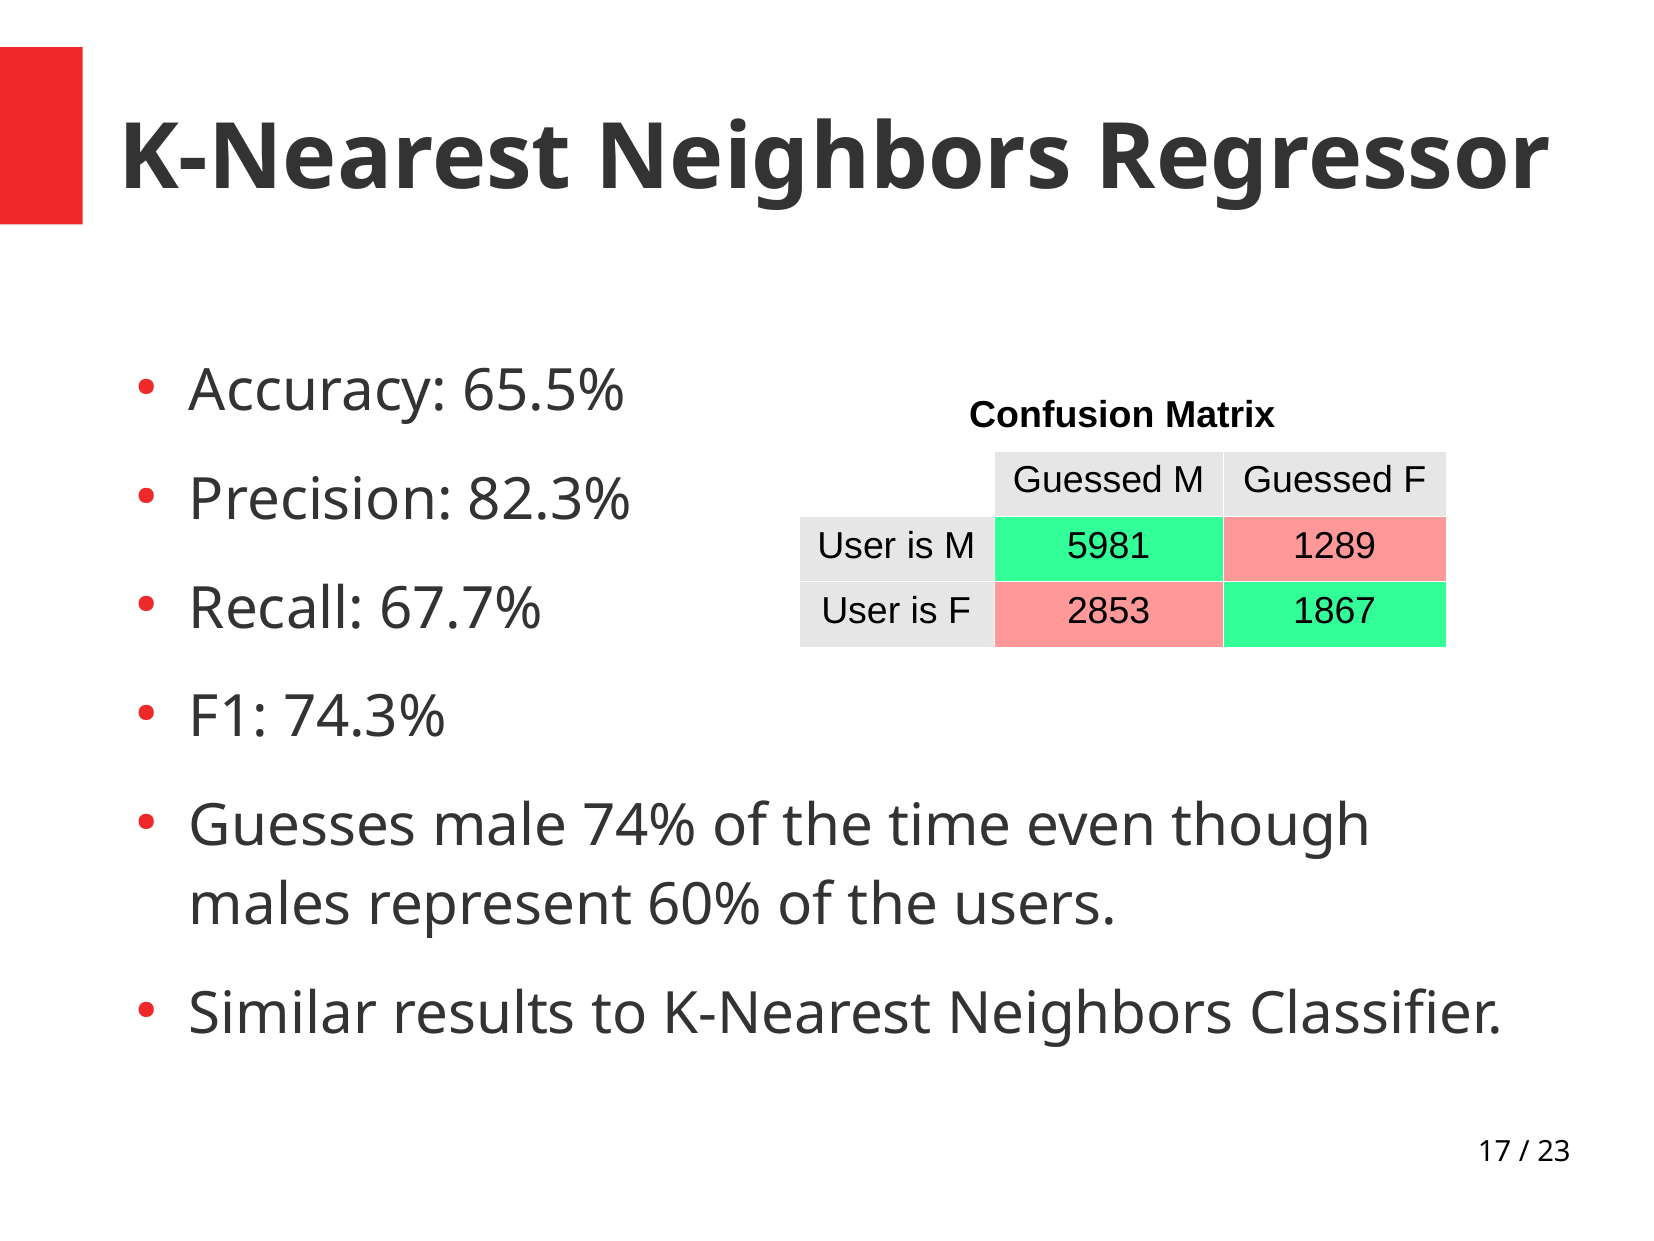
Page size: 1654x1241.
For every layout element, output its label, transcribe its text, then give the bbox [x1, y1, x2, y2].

table_cell 2853 [995, 582, 1223, 647]
table_cell Guessed M [995, 452, 1223, 516]
table_cell 5981 [995, 517, 1223, 581]
table_header Confusion Matrix [800, 387, 1446, 451]
table_cell [800, 452, 994, 516]
table_cell 1289 [1224, 517, 1446, 581]
table_cell 1867 [1224, 582, 1446, 647]
table_cell Guessed F [1224, 452, 1446, 516]
title K-Nearest Neighbors Regressor [118, 45, 1571, 260]
table_cell User is M [800, 517, 994, 581]
table_cell User is F [800, 582, 994, 647]
list Accuracy: 65.5% Precision: 82.3% Recall: 67.7% F1: 74.3% Guesses male 74% of the time even though males represent 60% of the users. Similar results to K-Nearest Neighbors Classifier. [118, 348, 1536, 1068]
